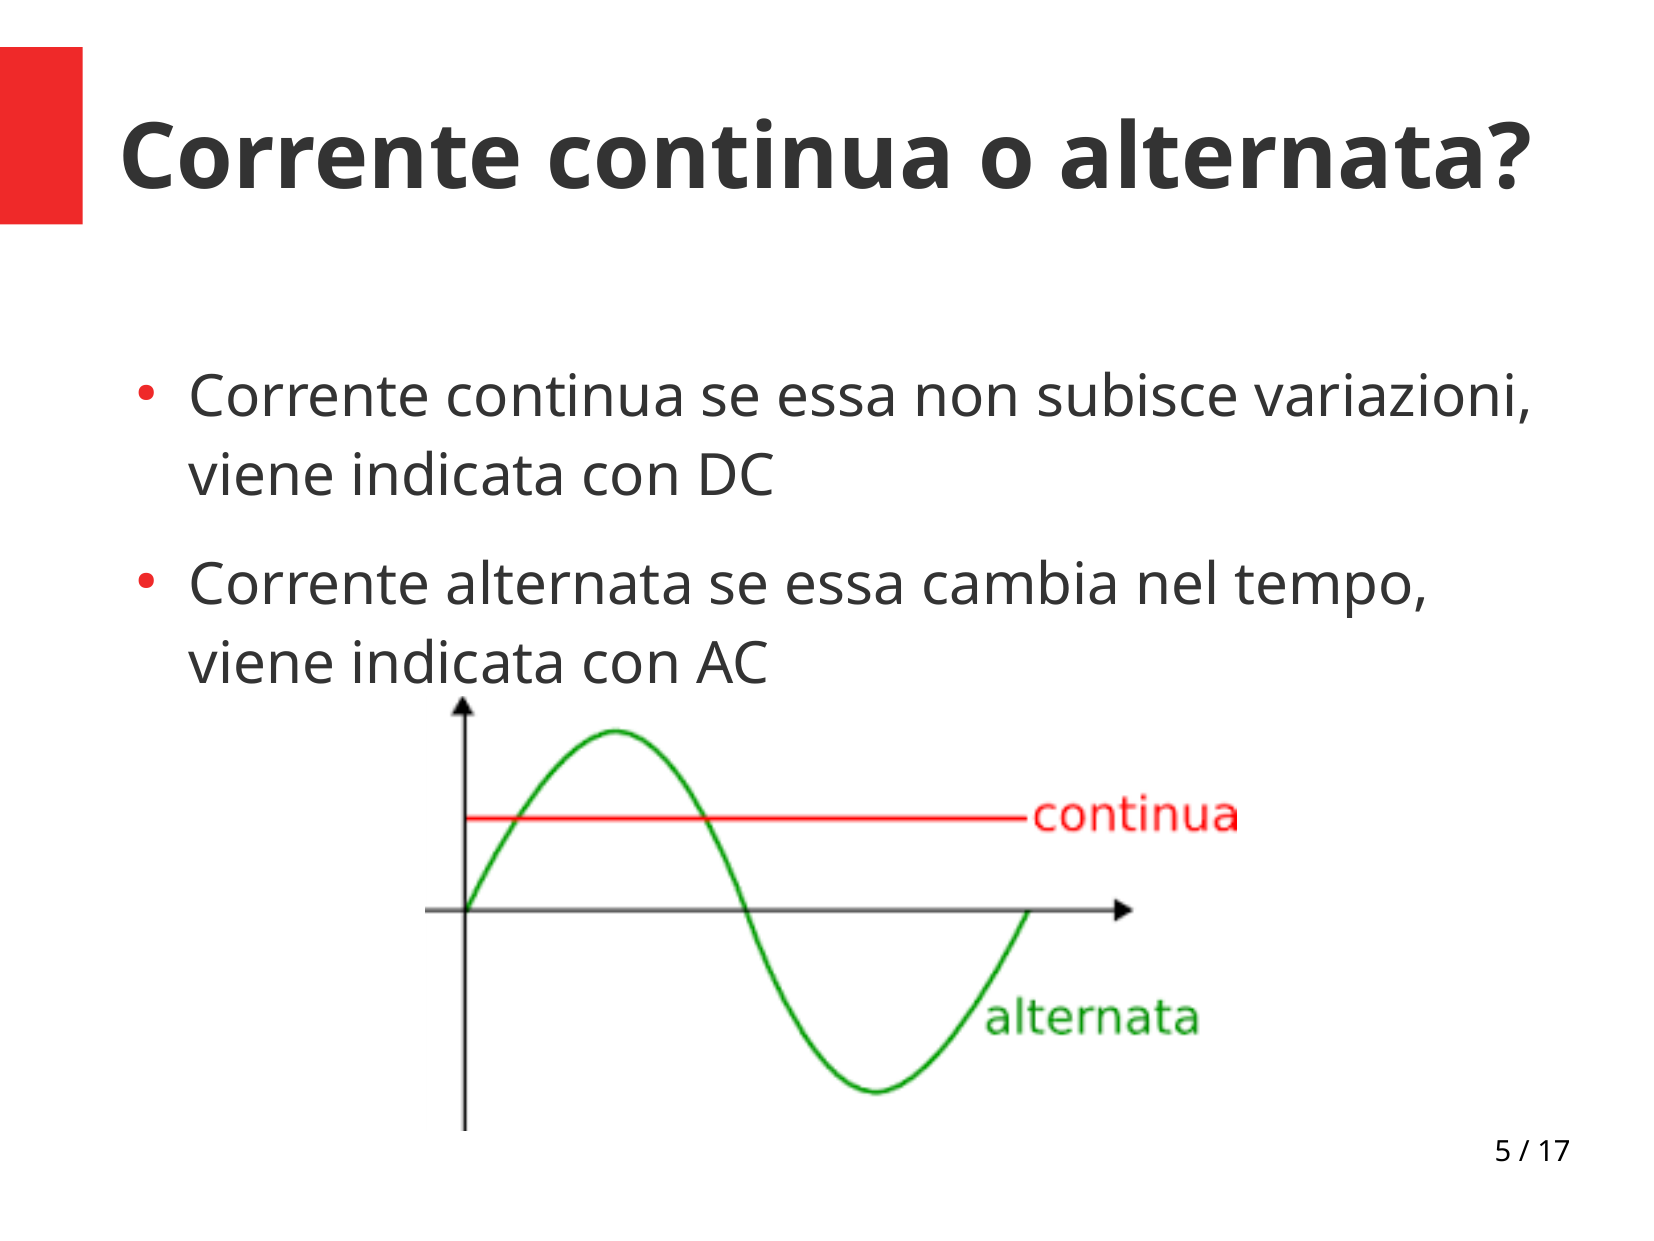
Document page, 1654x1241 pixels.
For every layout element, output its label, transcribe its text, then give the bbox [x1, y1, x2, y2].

title Corrente continua o alternata? [118, 45, 1571, 260]
picture [425, 696, 1237, 1131]
list Corrente continua se essa non subisce variazioni, viene indicata con DC Corrente alternata se essa cambia nel tempo, viene indicata con AC [118, 354, 1536, 709]
